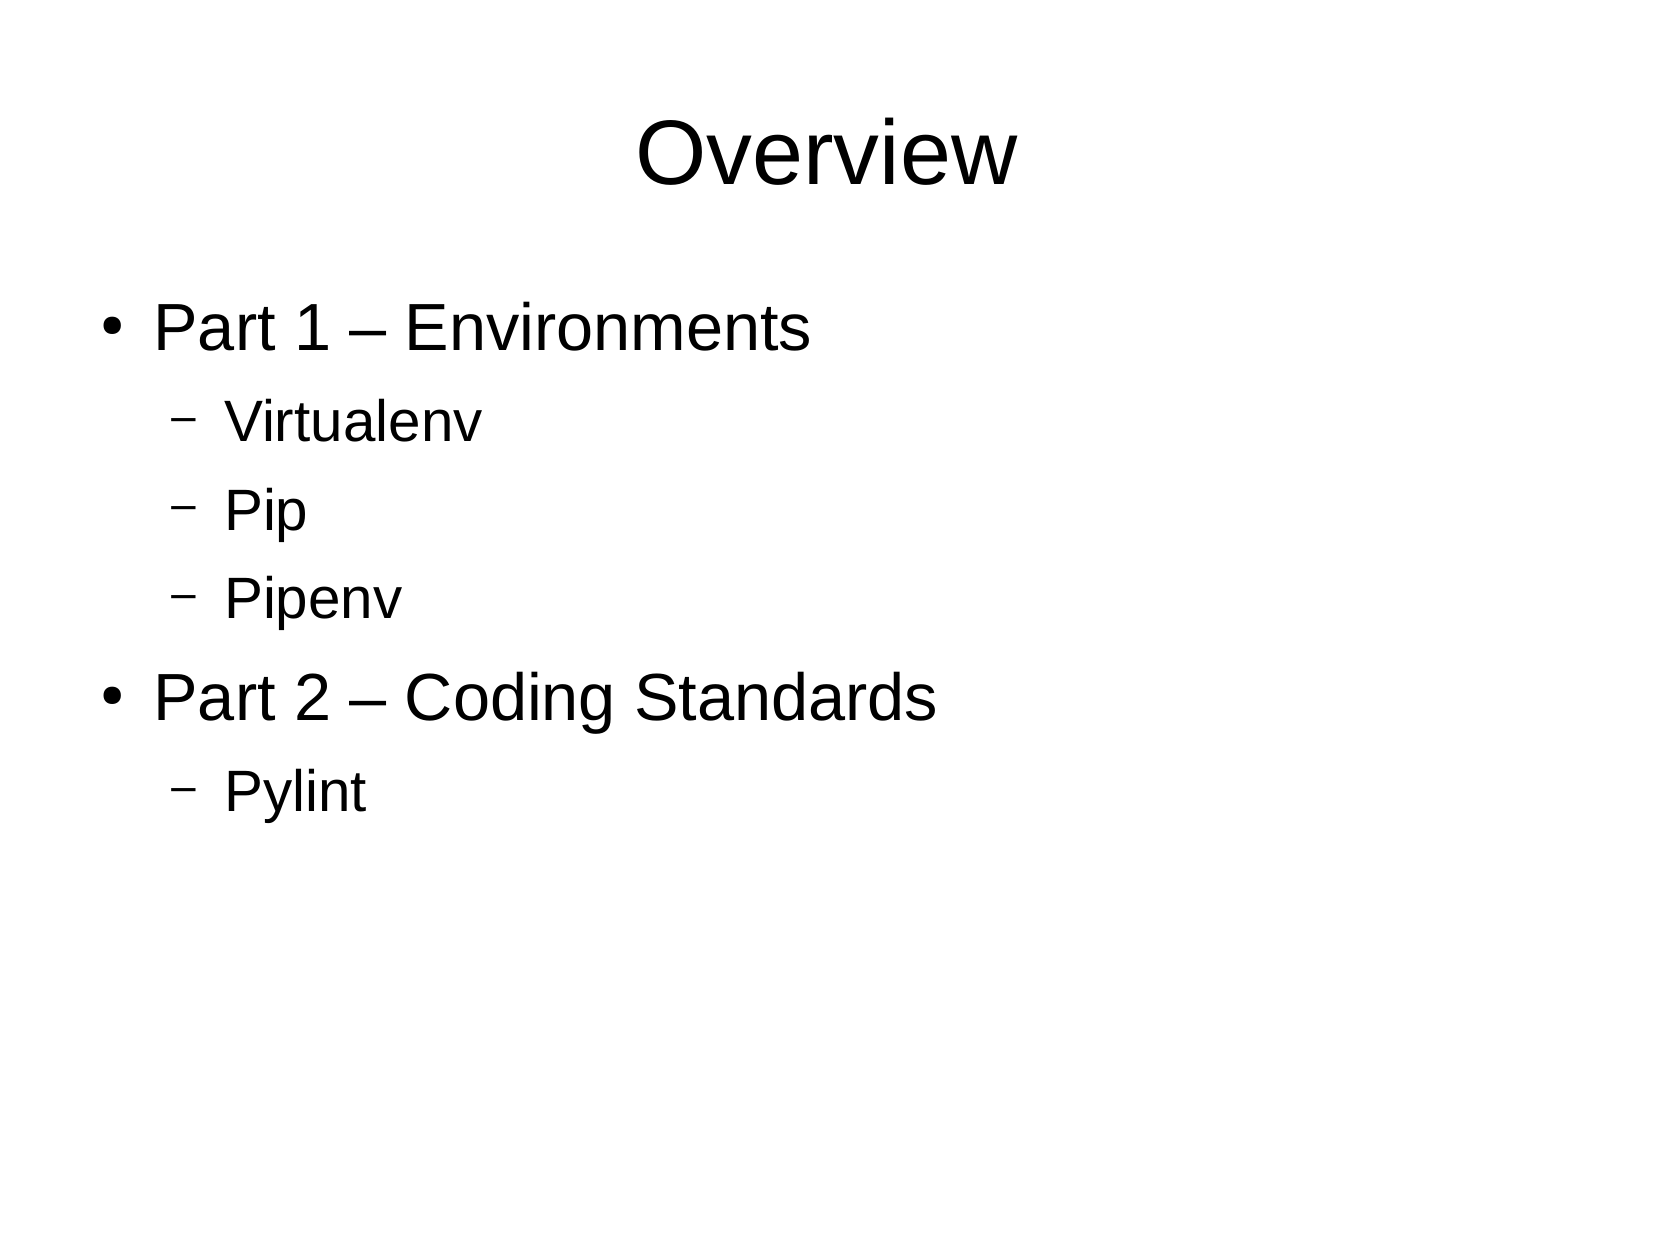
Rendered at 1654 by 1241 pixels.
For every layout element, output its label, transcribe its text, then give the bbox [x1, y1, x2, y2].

list Part 1 – Environments Virtualenv Pip Pipenv Part 2 – Coding Standards Pylint [82, 290, 1571, 1010]
title Overview [82, 49, 1571, 257]
